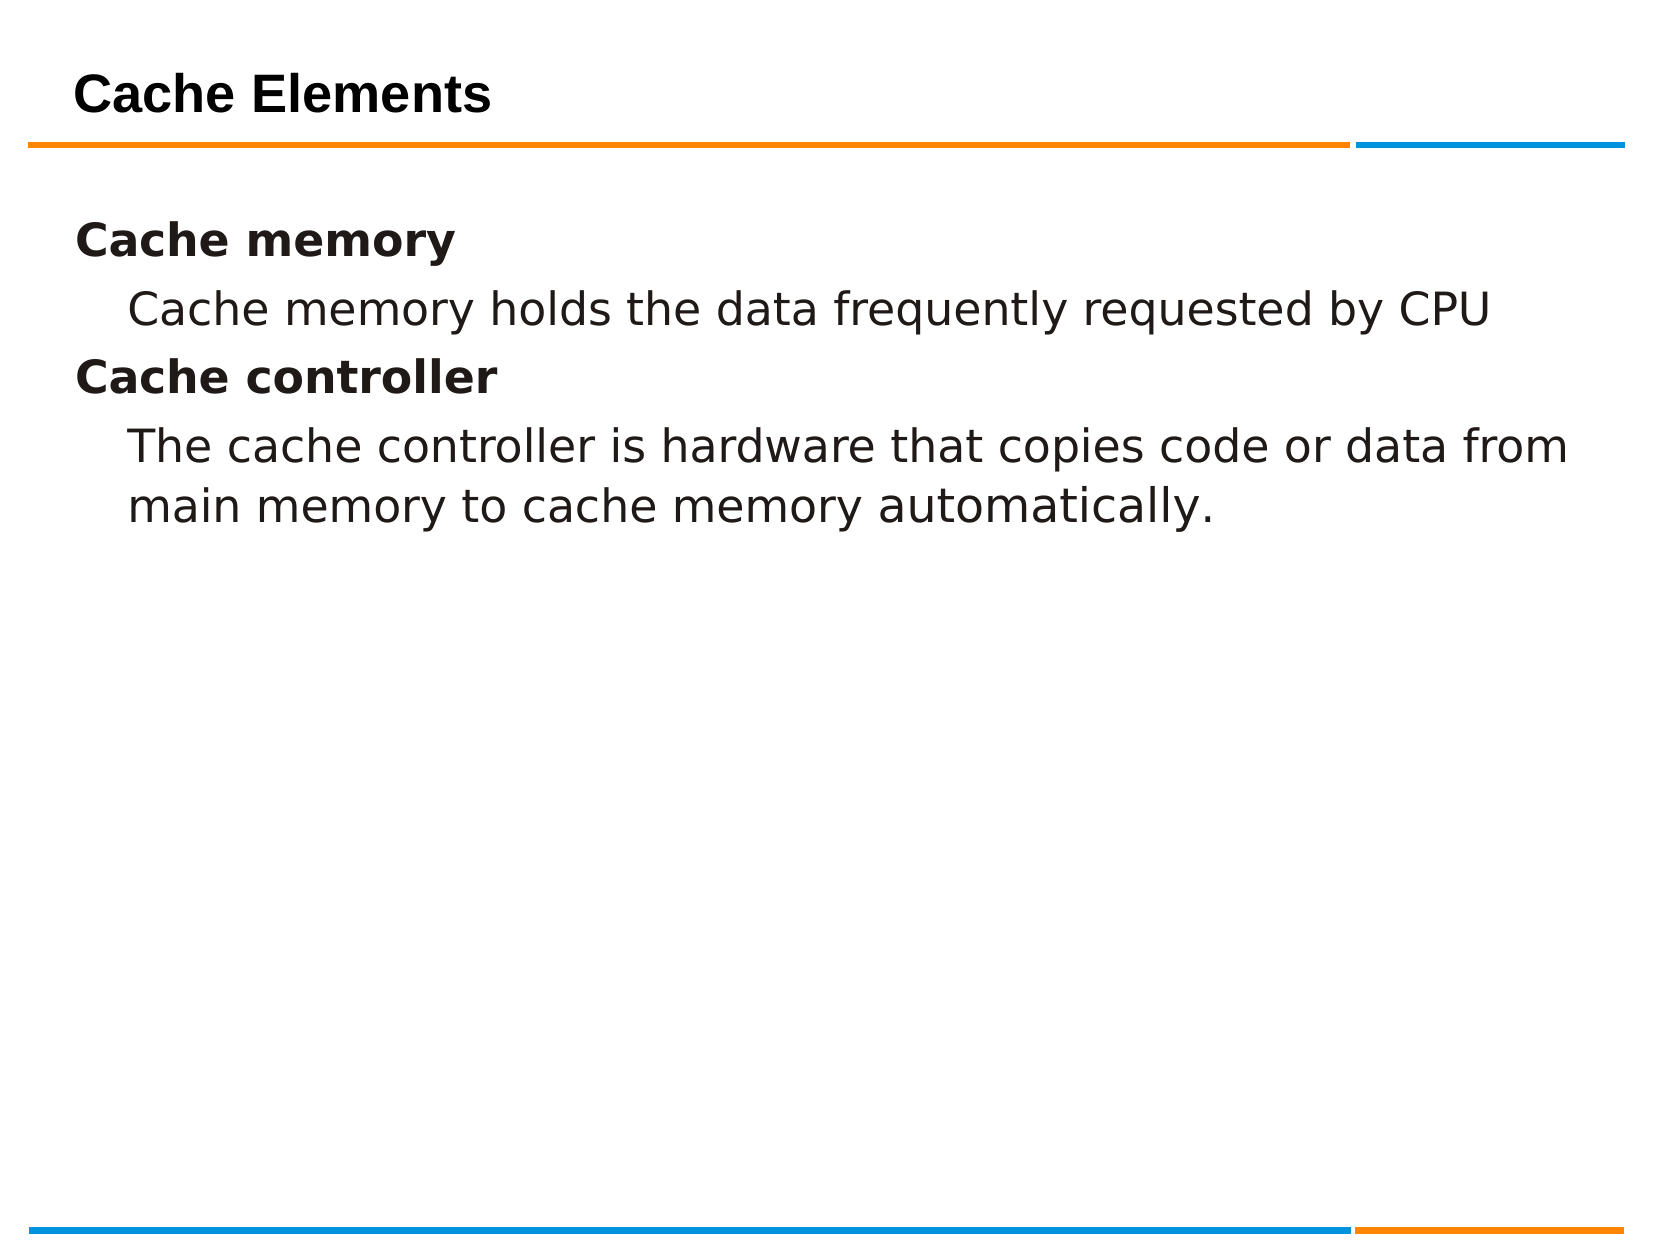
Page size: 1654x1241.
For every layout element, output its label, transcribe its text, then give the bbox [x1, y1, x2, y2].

text_box Cache controller [74, 351, 514, 408]
text_box Cache Elements [73, 63, 493, 128]
text_box The cache controller is hardware that copies code or data from [127, 420, 1584, 477]
text_box Cache memory [74, 213, 457, 271]
text_box Cache memory holds the data frequently requested by CPU [127, 282, 1493, 339]
text_box main memory to cache memory automatically. [127, 478, 1216, 537]
